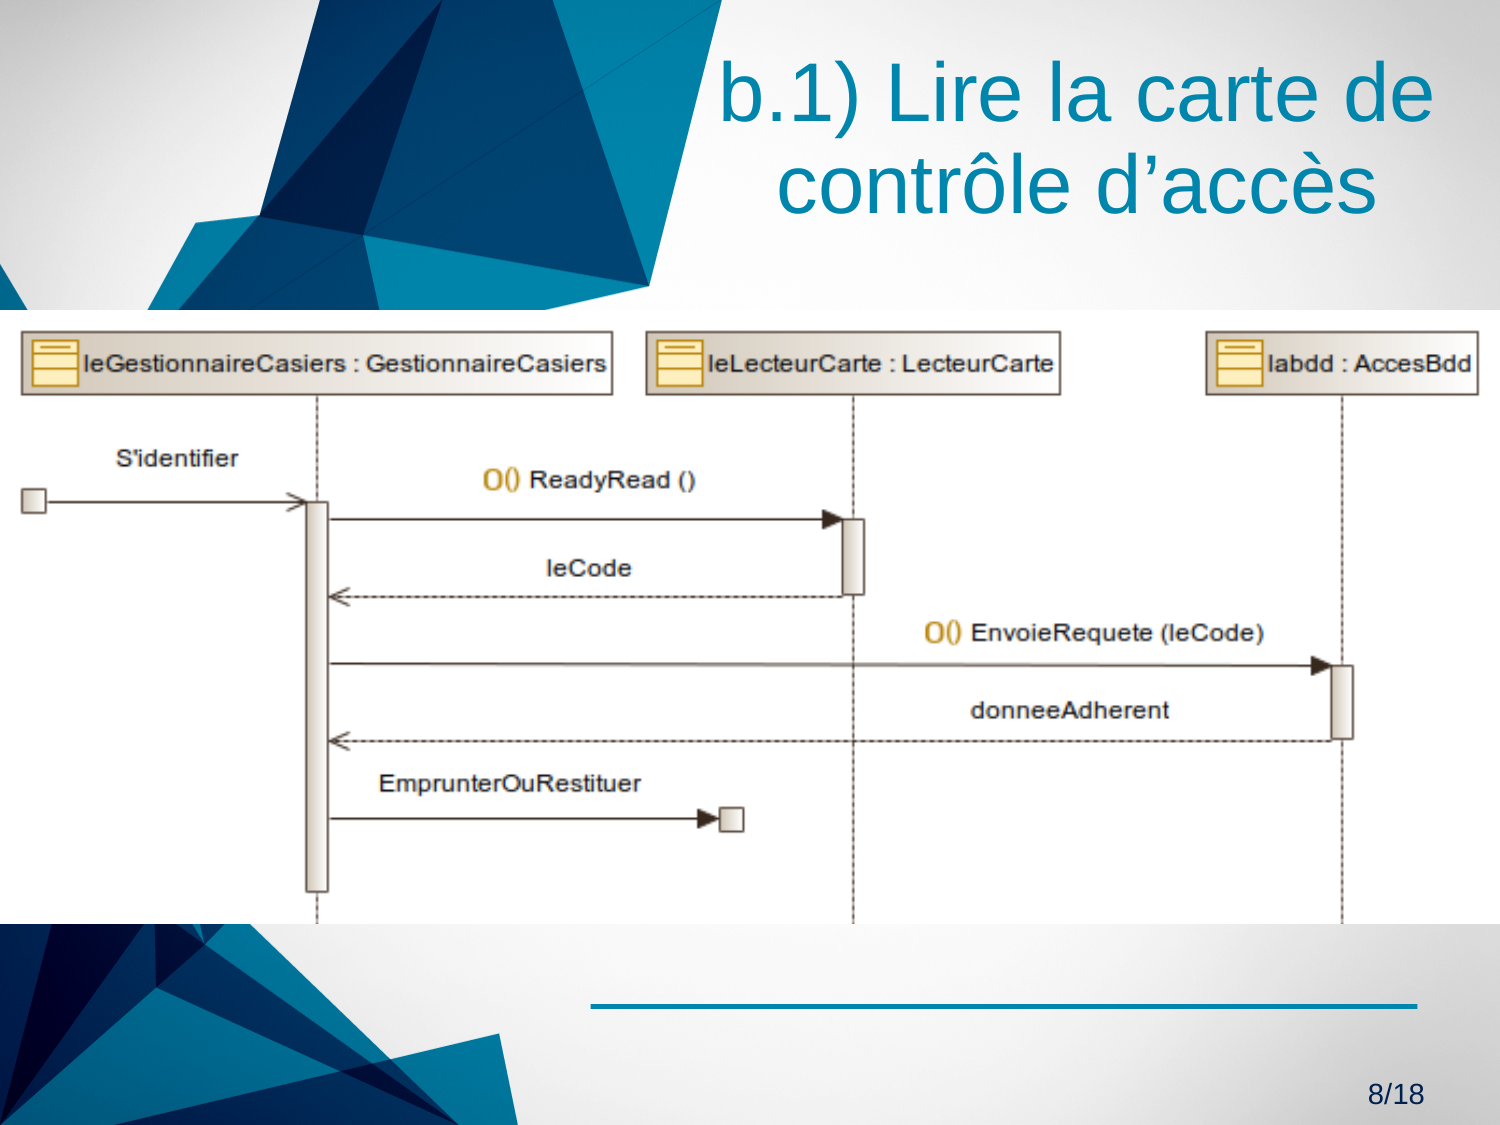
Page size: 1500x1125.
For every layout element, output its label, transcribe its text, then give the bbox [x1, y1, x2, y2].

picture [0, 0, 1500, 1125]
title b.1) Lire la carte de contrôle d’accès [708, 0, 1447, 279]
